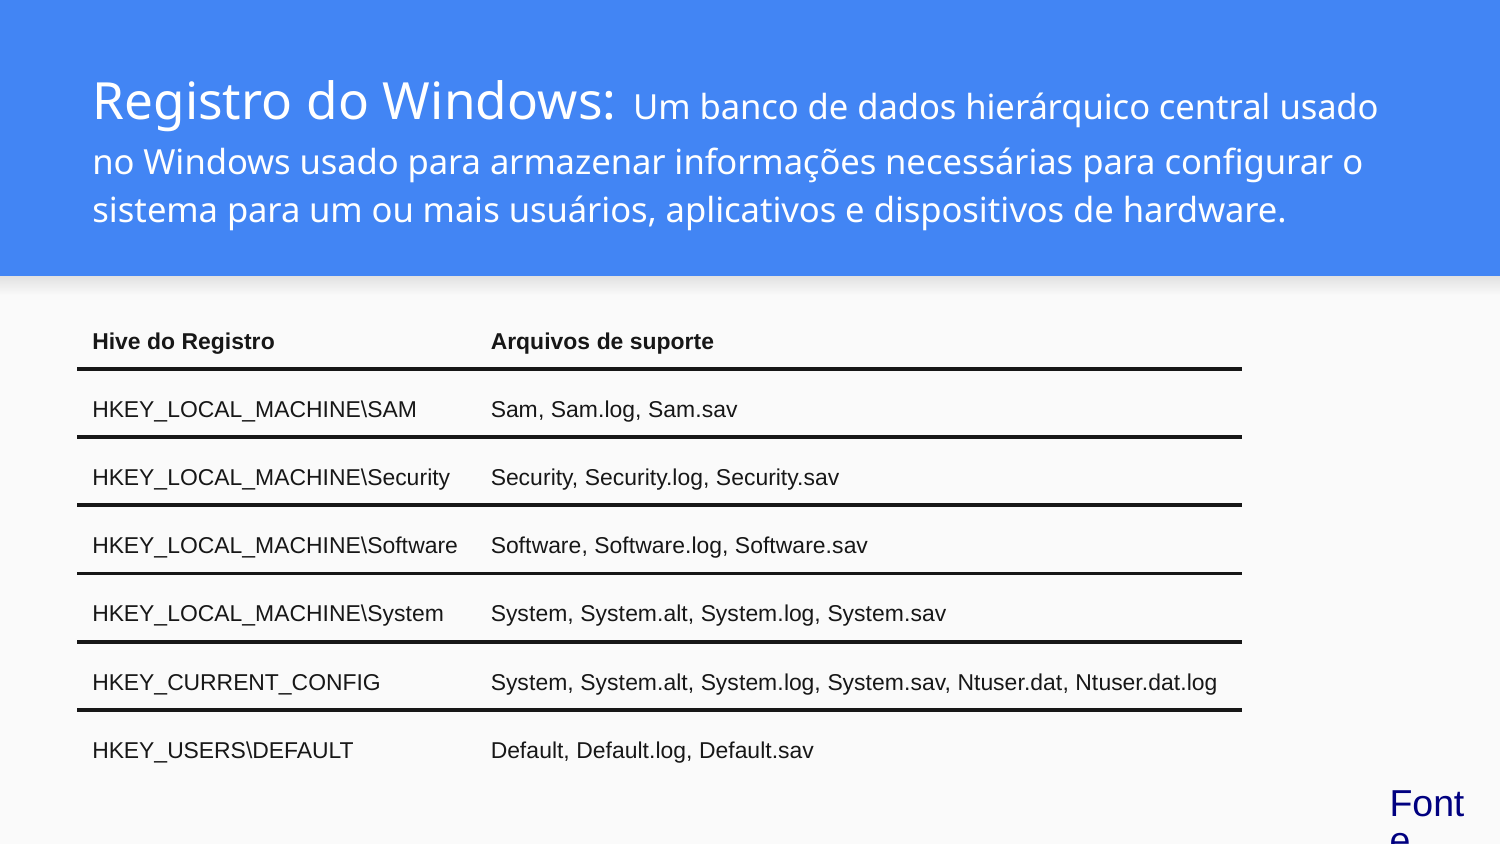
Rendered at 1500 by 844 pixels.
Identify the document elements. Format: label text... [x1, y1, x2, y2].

table_header Hive do Registro [77, 301, 476, 367]
table_cell HKEY_LOCAL_MACHINE\SAM [77, 371, 476, 435]
table_cell HKEY_LOCAL_MACHINE\Software [77, 507, 476, 572]
table_cell HKEY_LOCAL_MACHINE\System [77, 575, 476, 640]
table_header Arquivos de suporte [476, 301, 1242, 367]
table_cell HKEY_LOCAL_MACHINE\Security [77, 439, 476, 503]
table_cell HKEY_USERS\DEFAULT [77, 712, 476, 778]
table_cell Sam, Sam.log, Sam.sav [476, 371, 1242, 435]
table_cell Security, Security.log, Security.sav [476, 439, 1242, 503]
text_box Fonte [1374, 763, 1500, 839]
table_cell Default, Default.log, Default.sav [476, 712, 1242, 778]
table_cell System, System.alt, System.log, System.sav [476, 575, 1242, 640]
table_cell HKEY_CURRENT_CONFIG [77, 644, 476, 708]
title Registro do Windows: Um banco de dados hierárquico central usado no Windows usado para armazenar informações necessárias para configurar o sistema para um ou mais usuários, aplicativos e dispositivos de hardware. [77, 35, 1427, 248]
table_cell System, System.alt, System.log, System.sav, Ntuser.dat, Ntuser.dat.log [476, 644, 1242, 708]
table_cell Software, Software.log, Software.sav [476, 507, 1242, 572]
